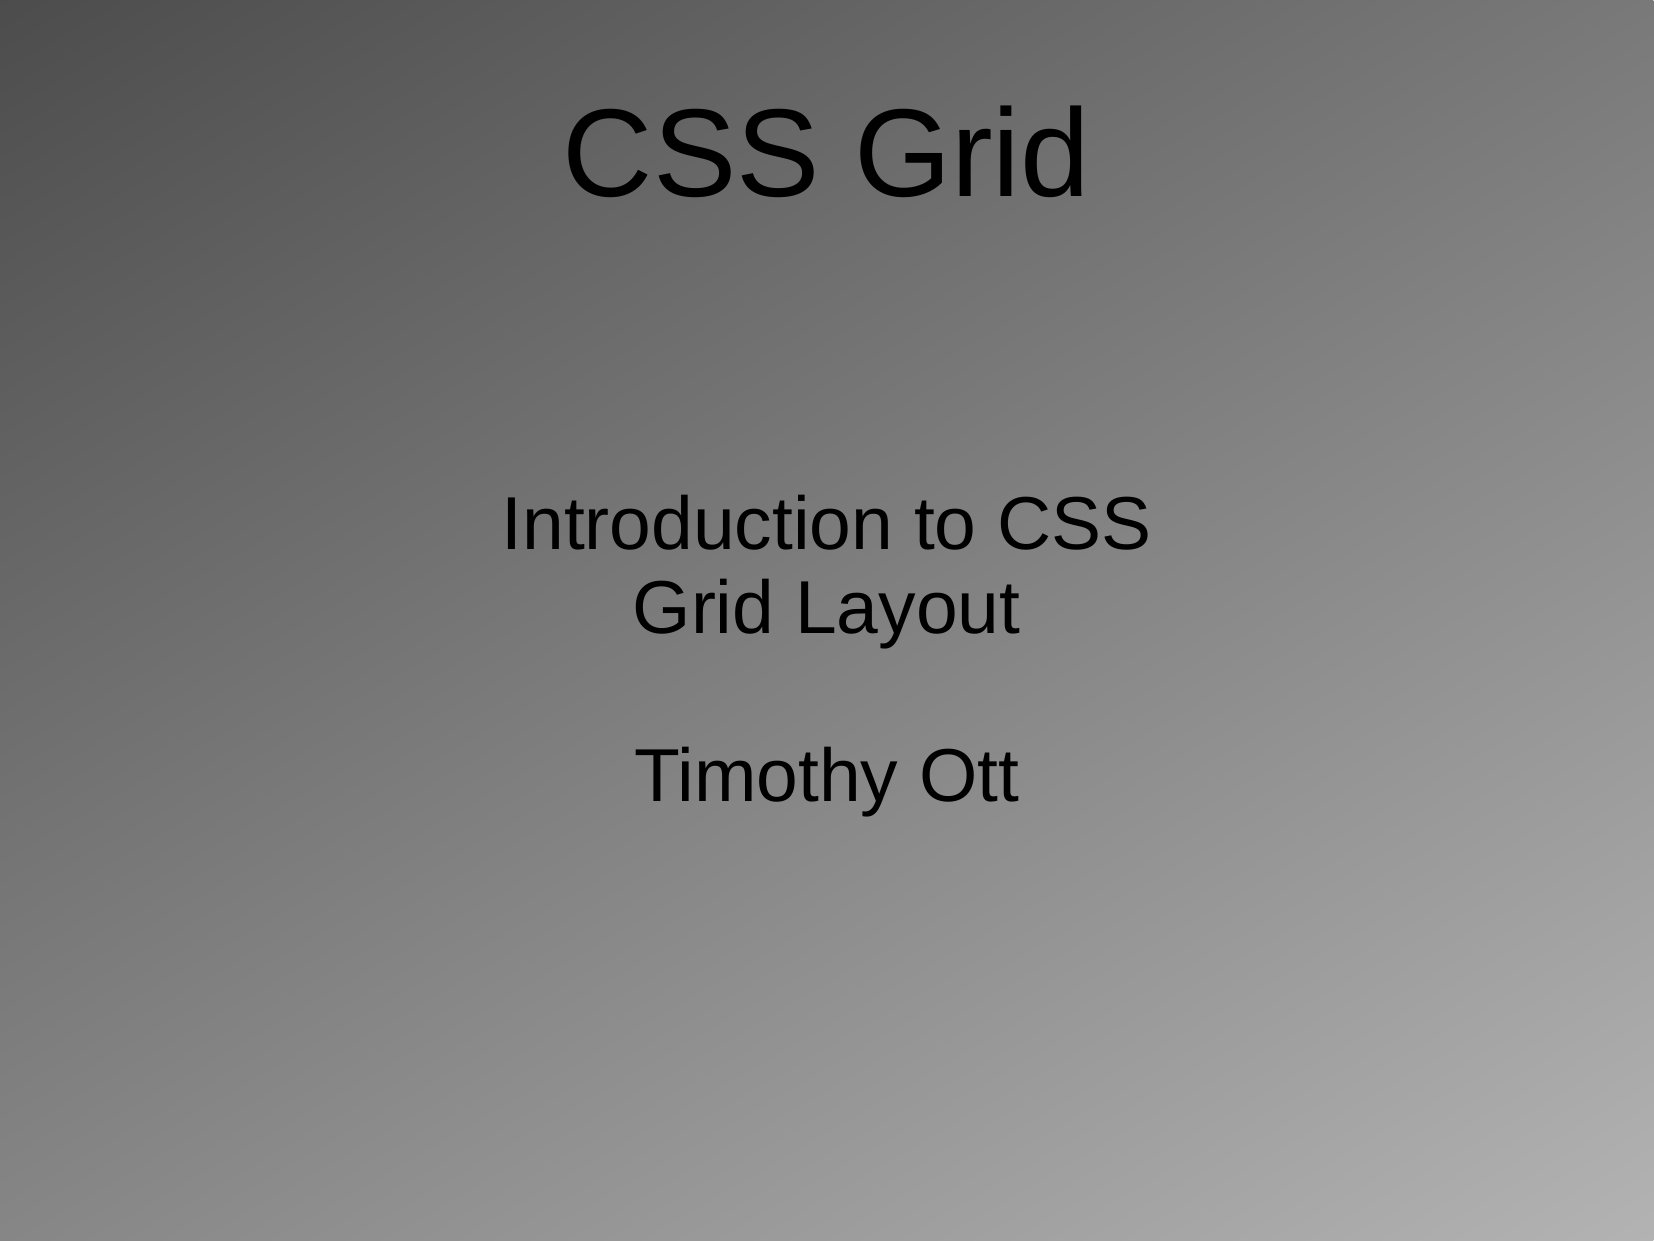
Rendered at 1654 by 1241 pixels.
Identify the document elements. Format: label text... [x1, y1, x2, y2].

title CSS Grid [82, 49, 1571, 257]
subtitle Introduction to CSS Grid Layout Timothy Ott [82, 290, 1571, 1010]
